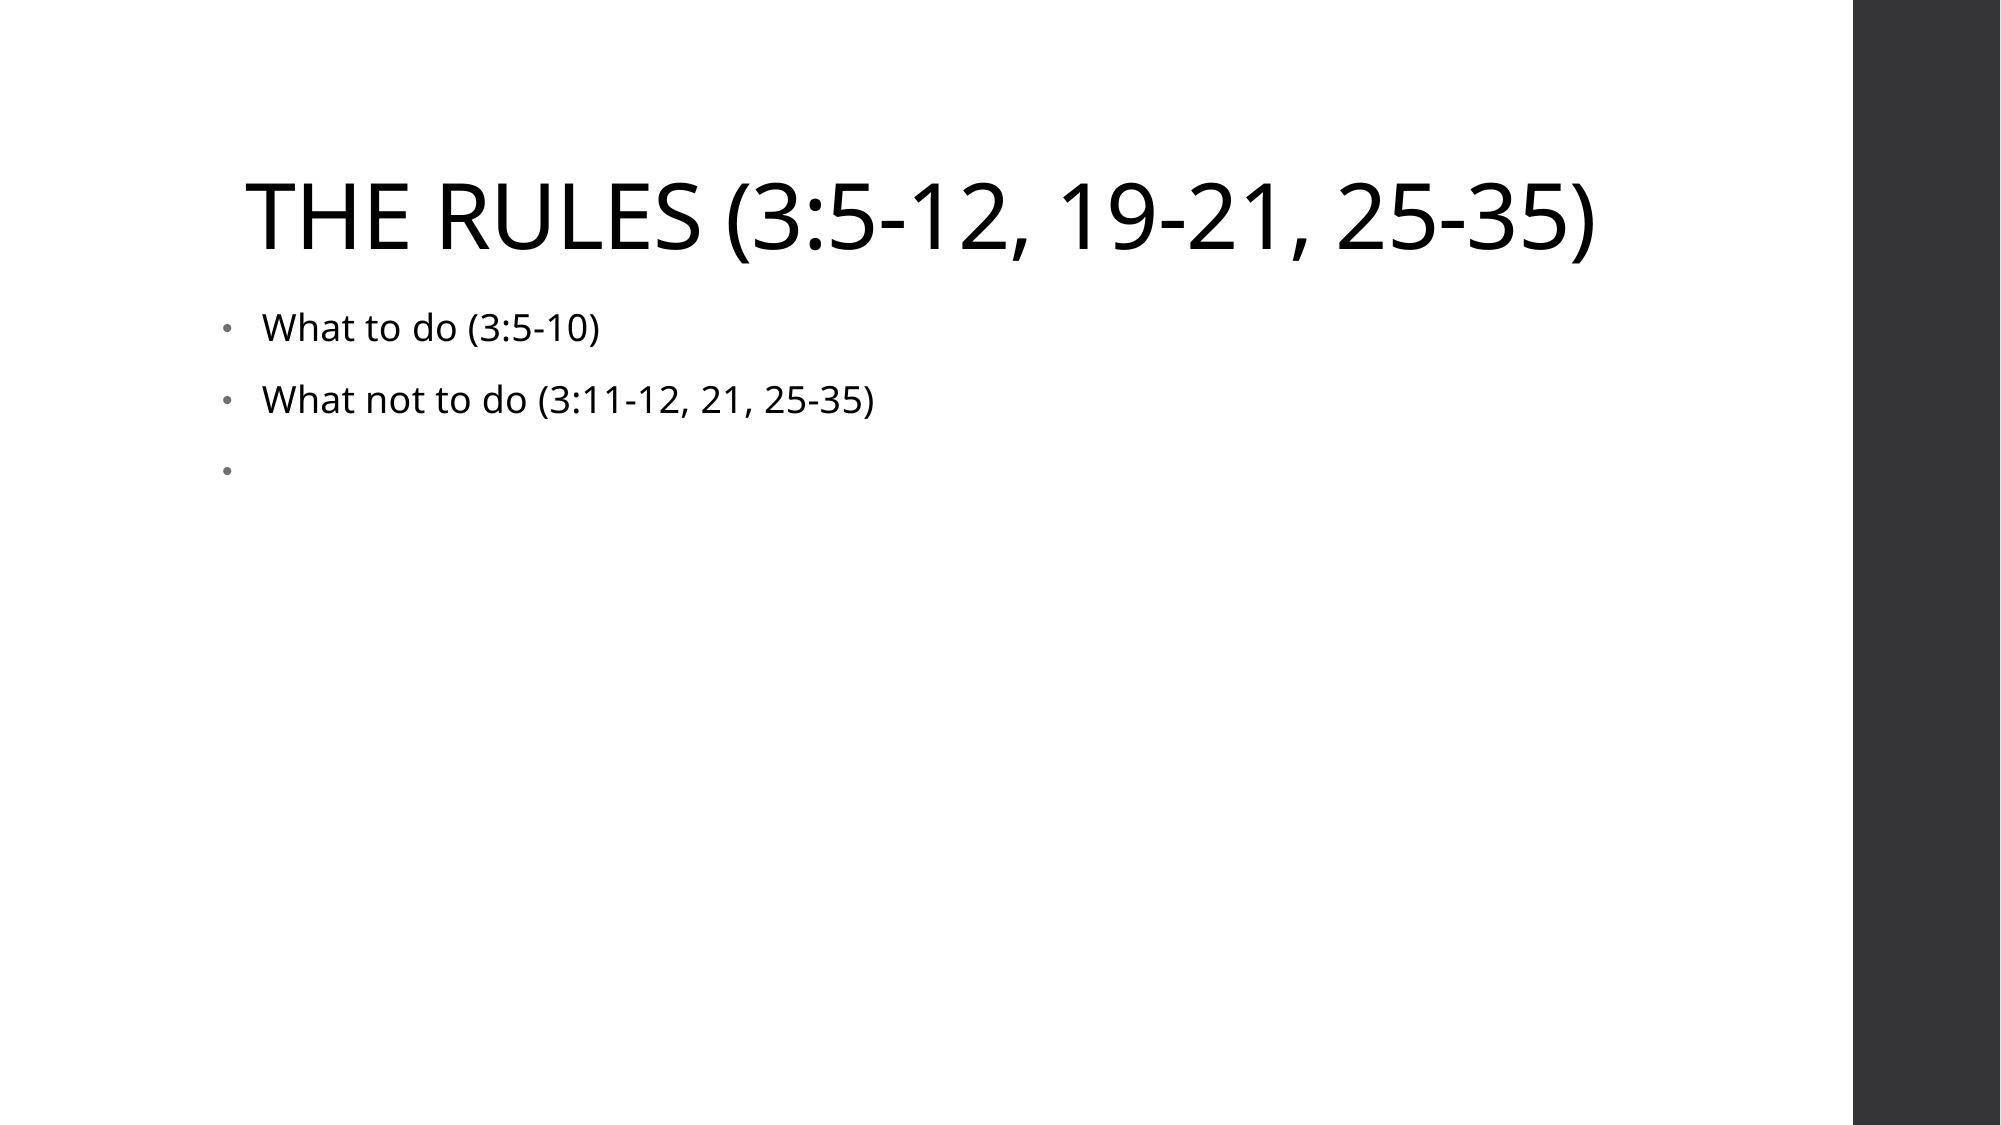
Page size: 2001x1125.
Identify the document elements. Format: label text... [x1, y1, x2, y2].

list What to do (3:5-10) What not to do (3:11-12, 21, 25-35) [206, 299, 1617, 1014]
title THE RULES (3:5-12, 19-21, 25-35) [206, 60, 1797, 278]
